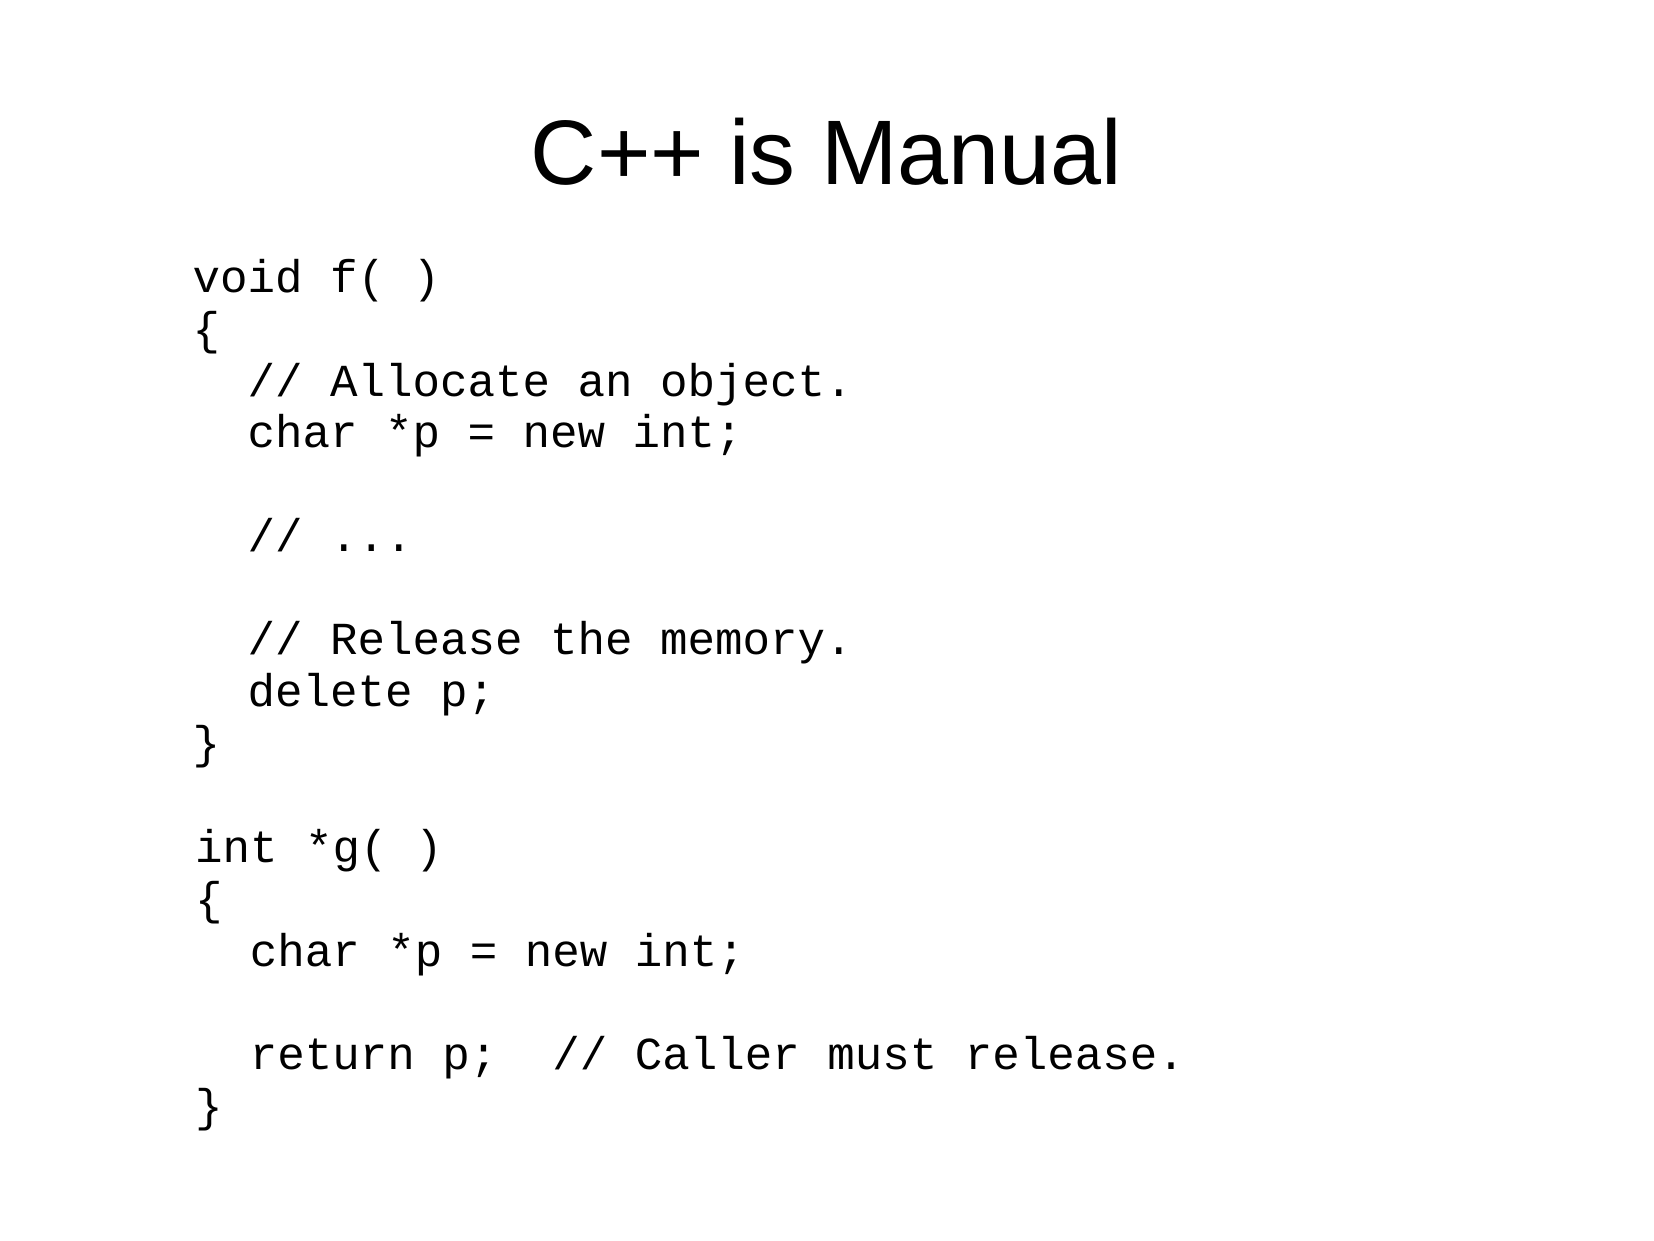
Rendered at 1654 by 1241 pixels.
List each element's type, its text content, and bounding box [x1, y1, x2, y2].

text_box int *g( ) { char *p = new int; return p; // Caller must release. } [180, 817, 1201, 1126]
text_box void f( ) { // Allocate an object. char *p = new int; // ... // Release the memory. delete p; } [177, 247, 868, 751]
title C++ is Manual [82, 49, 1571, 257]
